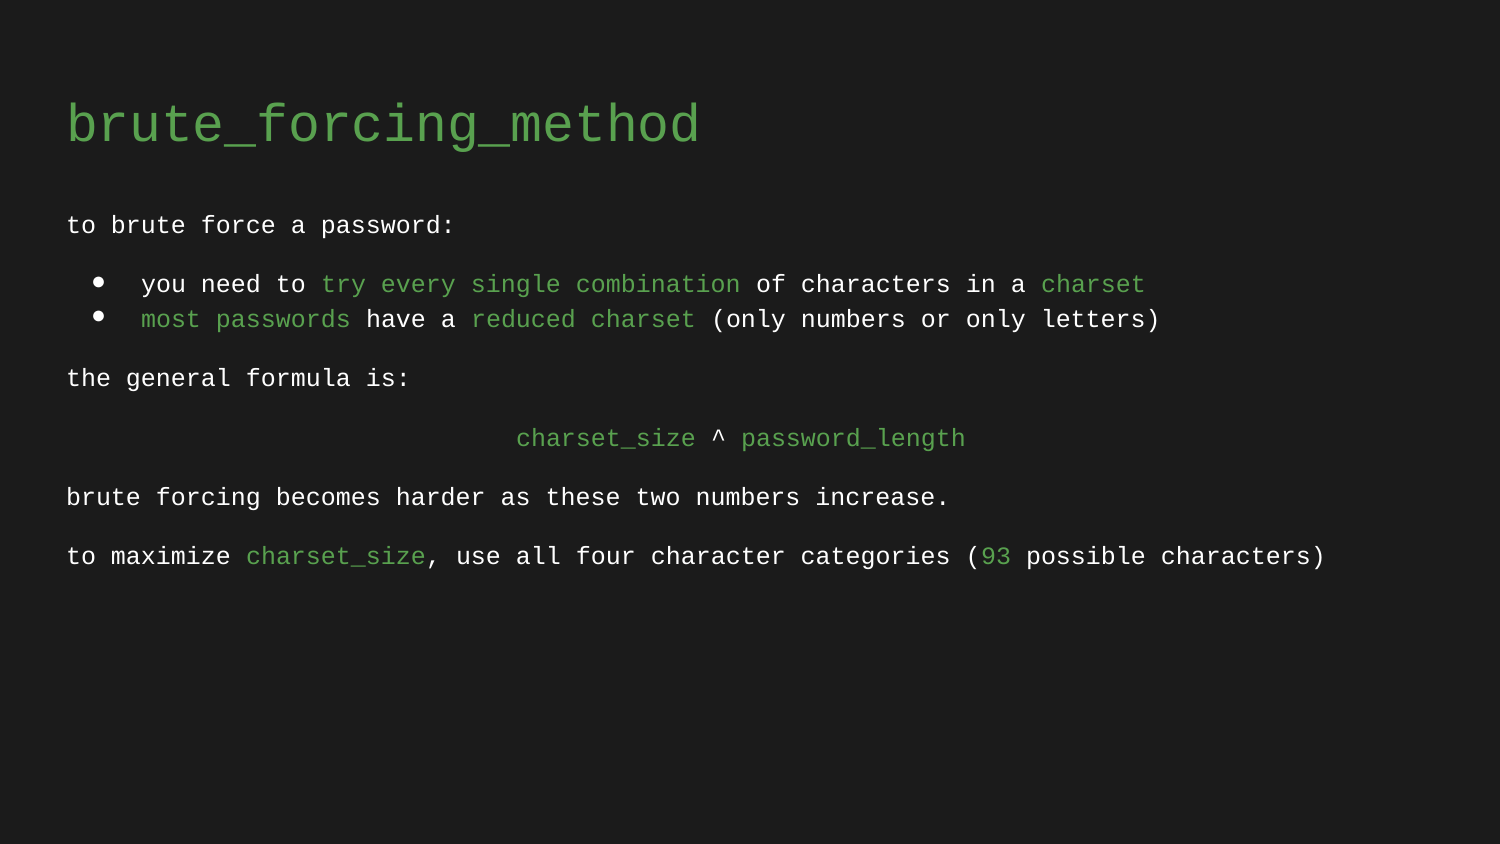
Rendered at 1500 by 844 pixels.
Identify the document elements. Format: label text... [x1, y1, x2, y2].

title brute_forcing_method [51, 72, 1449, 167]
list to brute force a password: you need to try every single combination of characters in a charset most passwords have a reduced charset (only numbers or only letters) the general formula is: charset_size ^ password_length brute forcing becomes harder as these two numbers increase. to maximize charset_size, use all four character categories (93 possible characters) [51, 189, 1449, 750]
